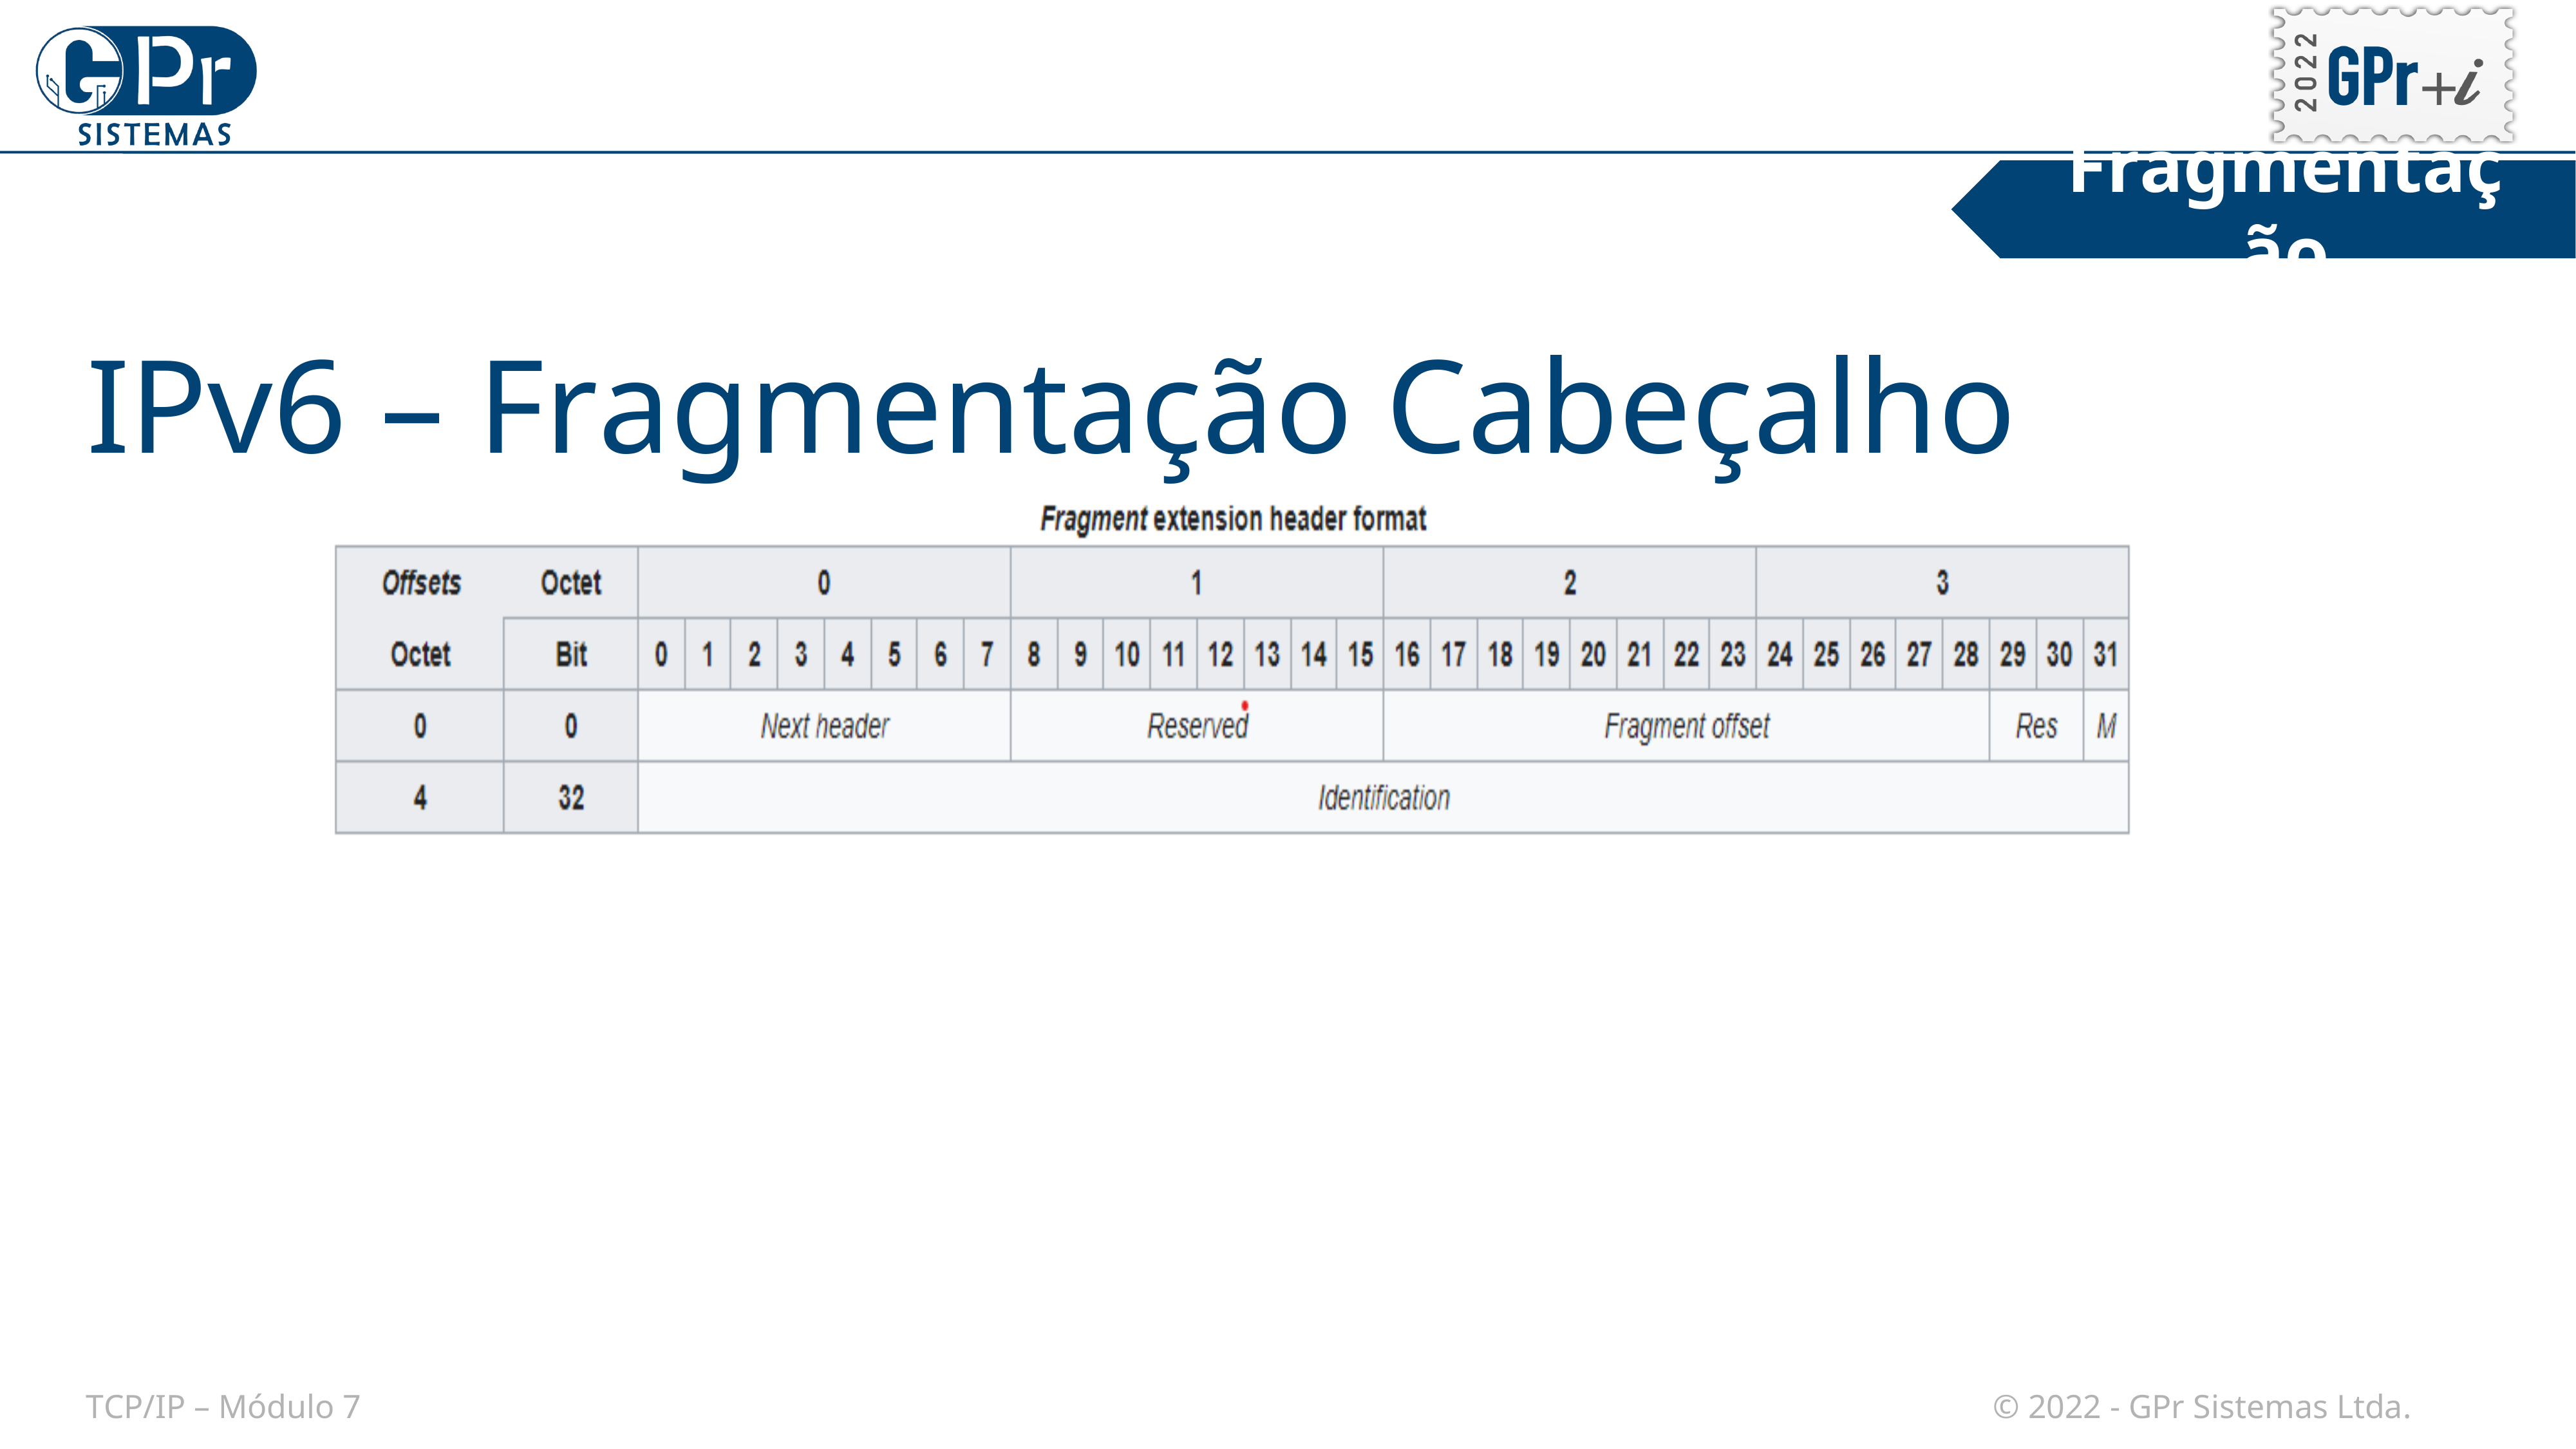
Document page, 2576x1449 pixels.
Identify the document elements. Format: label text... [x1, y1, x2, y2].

picture [302, 499, 2167, 877]
picture [34, 26, 257, 147]
list IPv6 – Fragmentação Cabeçalho [80, 319, 2496, 1382]
text_box [1952, 160, 2250, 258]
picture [2268, 4, 2519, 145]
text_box Fragmentação [2054, 157, 2515, 256]
text_box [2326, 160, 2576, 258]
